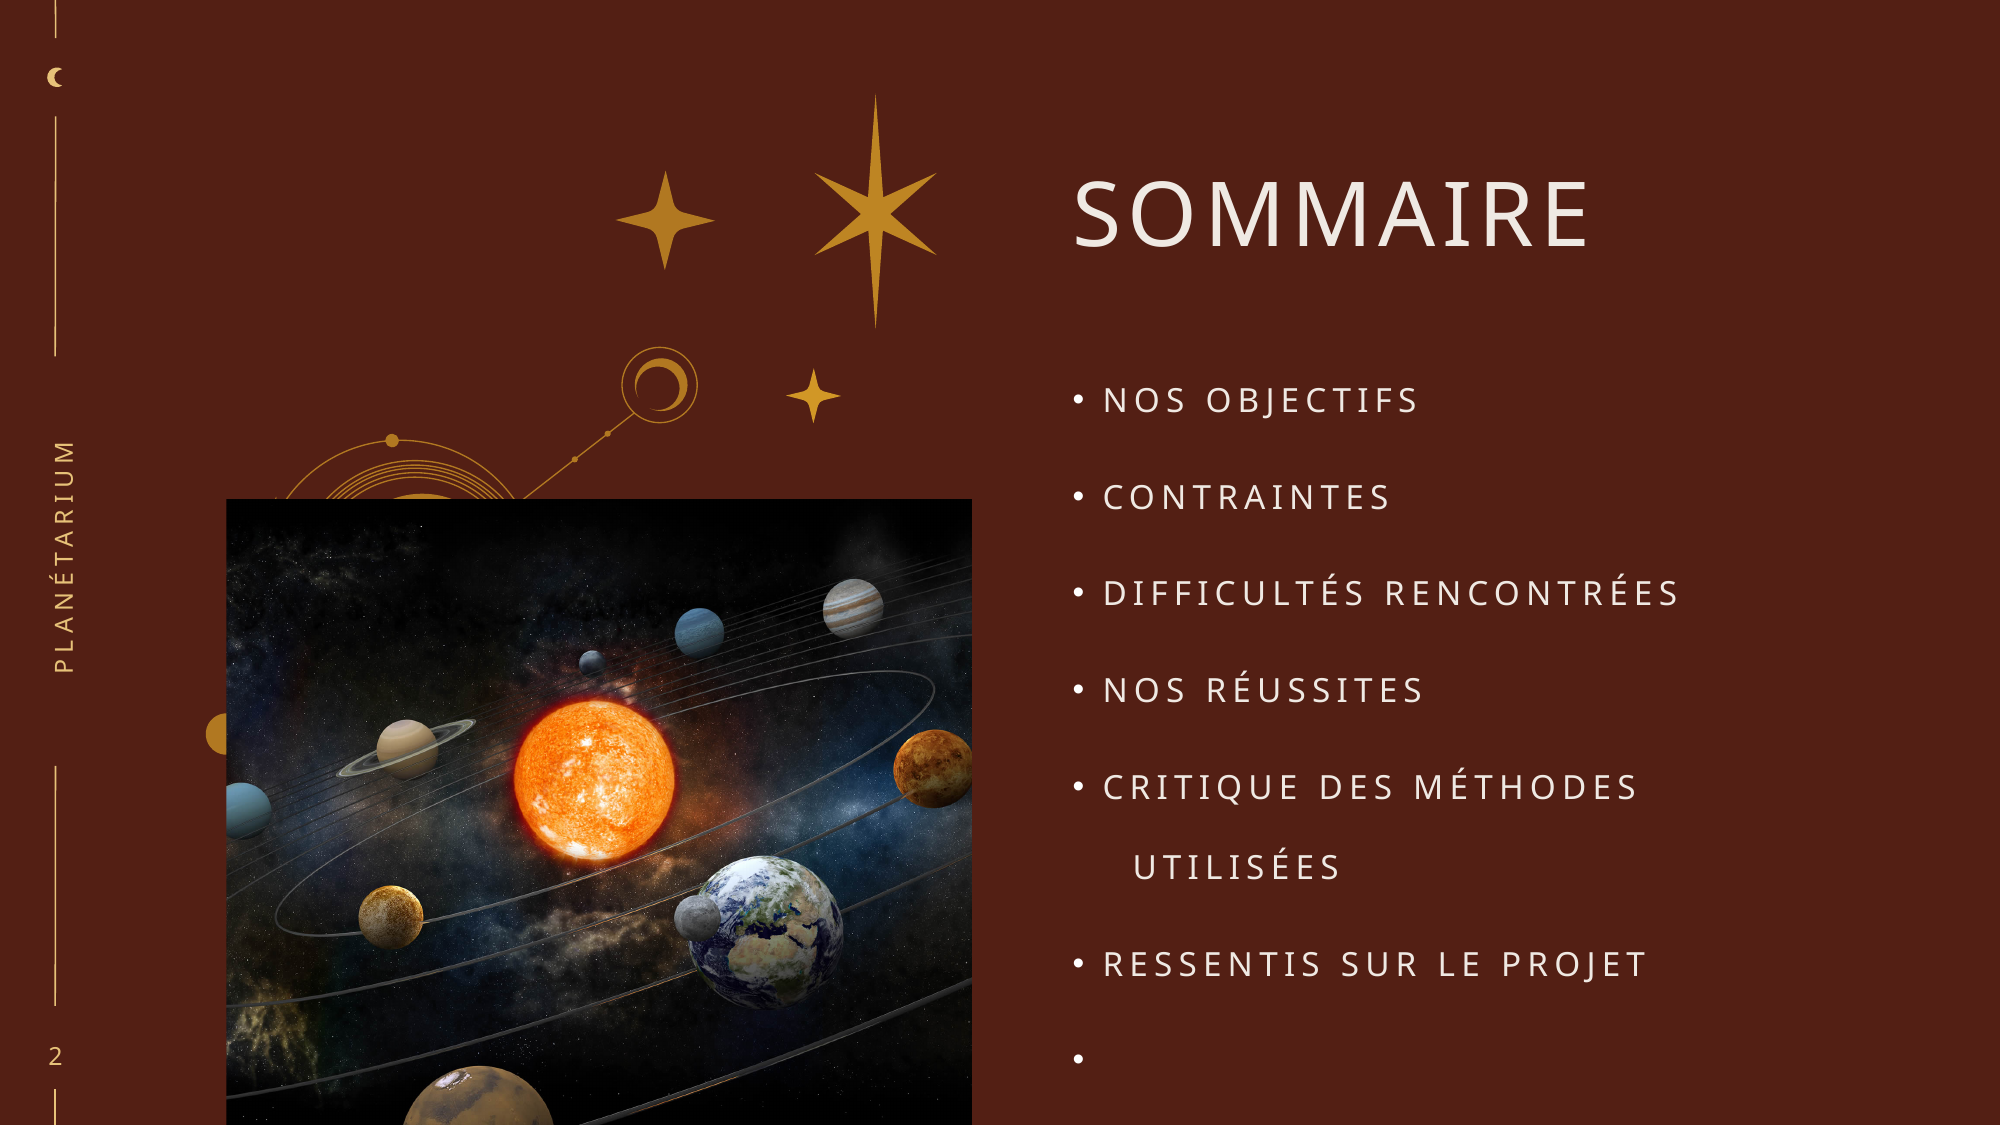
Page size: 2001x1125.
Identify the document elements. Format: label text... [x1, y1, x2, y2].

text_box [325, 459, 505, 499]
text_box [25, 1032, 86, 1063]
text_box [522, 346, 698, 499]
text_box [392, 493, 452, 499]
text_box [350, 476, 480, 499]
text_box [343, 471, 487, 499]
text_box Planétarium [40, 348, 71, 769]
text_box [285, 433, 515, 499]
picture [226, 499, 972, 1125]
list Nos objectifs contraintes Difficultés rencontrées Nos réussites Critique des méthodes utilisées Ressentis sur le projet [1072, 338, 1823, 989]
text_box [205, 713, 226, 755]
text_box [331, 464, 499, 499]
title Sommaire [1072, 161, 1977, 275]
